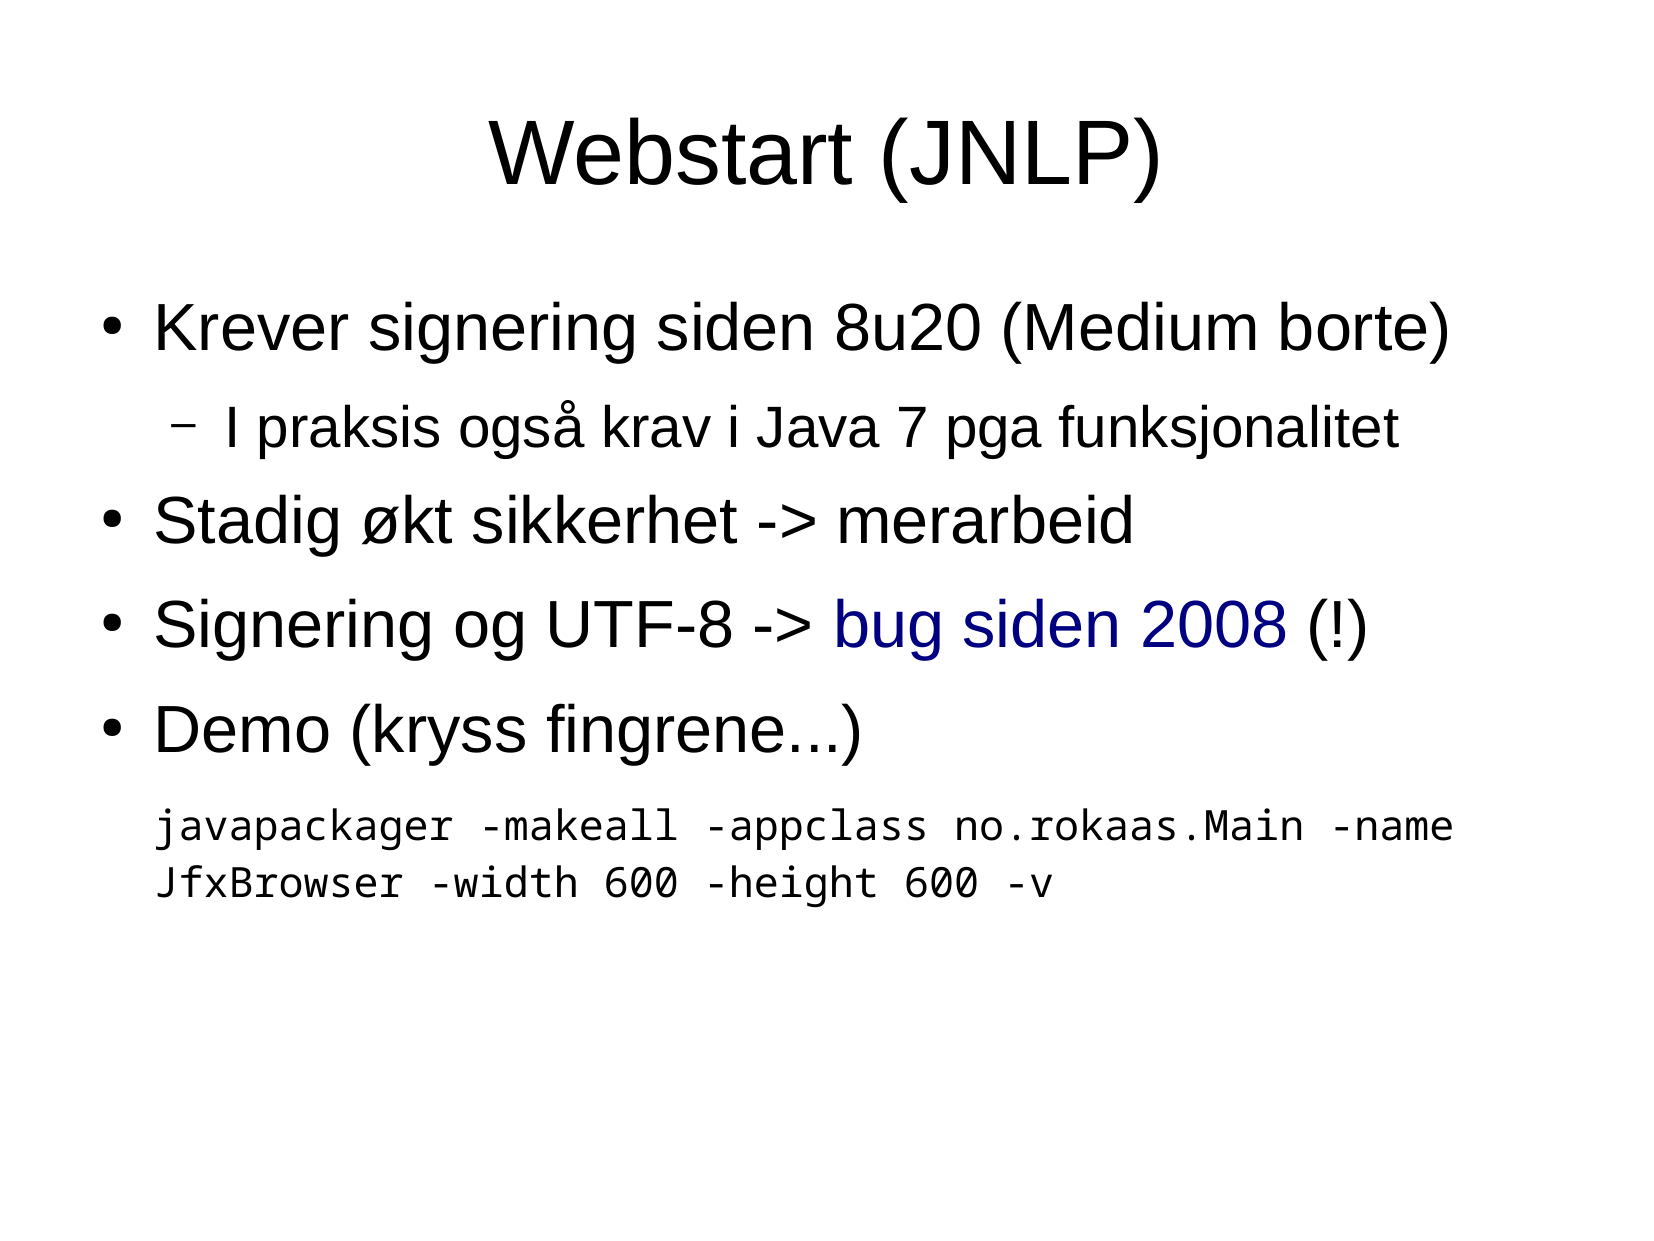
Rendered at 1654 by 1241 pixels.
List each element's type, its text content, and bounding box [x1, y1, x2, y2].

title Webstart (JNLP) [82, 49, 1571, 257]
list Krever signering siden 8u20 (Medium borte) I praksis også krav i Java 7 pga funksjonalitet Stadig økt sikkerhet -> merarbeid Signering og UTF-8 -> bug siden 2008 (!) Demo (kryss fingrene...) javapackager -makeall -appclass no.rokaas.Main -name JfxBrowser -width 600 -height 600 -v [82, 290, 1571, 1010]
